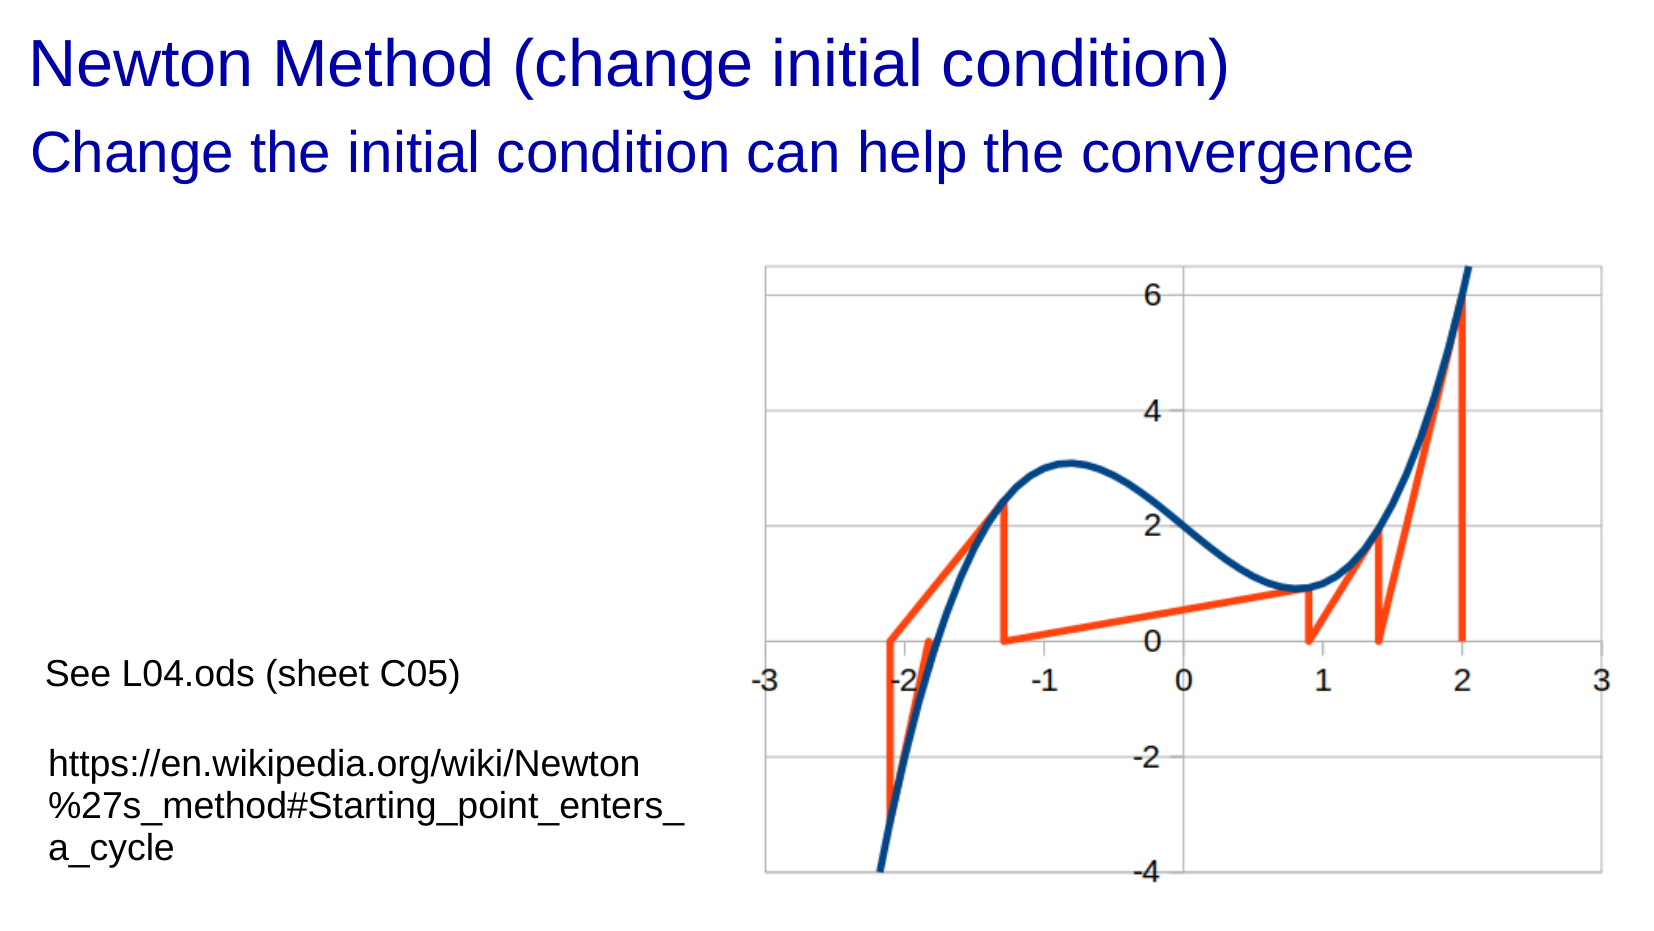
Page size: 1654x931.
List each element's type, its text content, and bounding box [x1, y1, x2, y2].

picture [740, 254, 1621, 887]
list Change the initial condition can help the convergence [30, 120, 1645, 916]
title Newton Method (change initial condition) [28, 21, 1626, 106]
text_box https://en.wikipedia.org/wiki/Newton%27s_method#Starting_point_enters_a_cycle [33, 735, 706, 886]
text_box See L04.ods (sheet C05) [30, 645, 571, 721]
